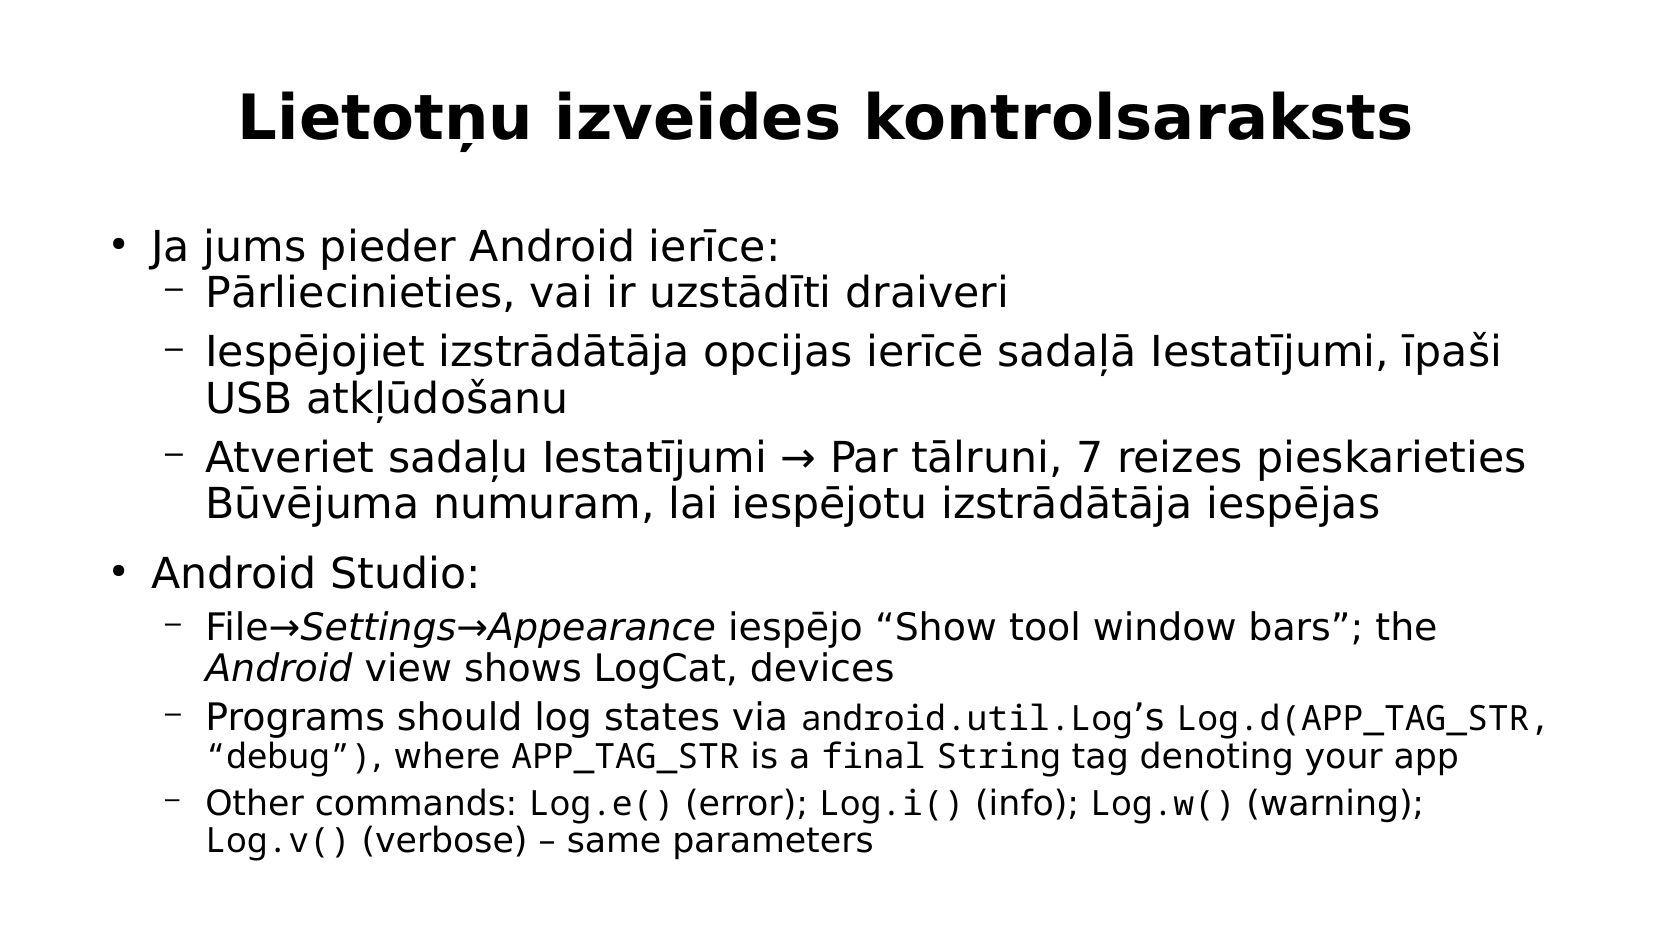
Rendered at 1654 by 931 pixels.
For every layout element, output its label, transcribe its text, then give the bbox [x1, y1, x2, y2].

list Ja jums pieder Android ierīce: Pārliecinieties, vai ir uzstādīti draiveri Iespējojiet izstrādātāja opcijas ierīcē sadaļā Iestatījumi, īpaši USB atkļūdošanu Atveriet sadaļu Iestatījumi → Par tālruni, 7 reizes pieskarieties Būvējuma numuram, lai iespējotu izstrādātāja iespējas Android Studio: File→Settings→Appearance iespējo “Show tool window bars”; the Android view shows LogCat, devices Programs should log states via android.util.Log’s Log.d(APP_TAG_STR, “debug”), where APP_TAG_STR is a final String tag denoting your app Other commands: Log.e() (error); Log.i() (info); Log.w() (warning); Log.v() (verbose) – same parameters [82, 216, 1571, 911]
title Lietotņu izveides kontrolsaraksts [82, 37, 1571, 193]
